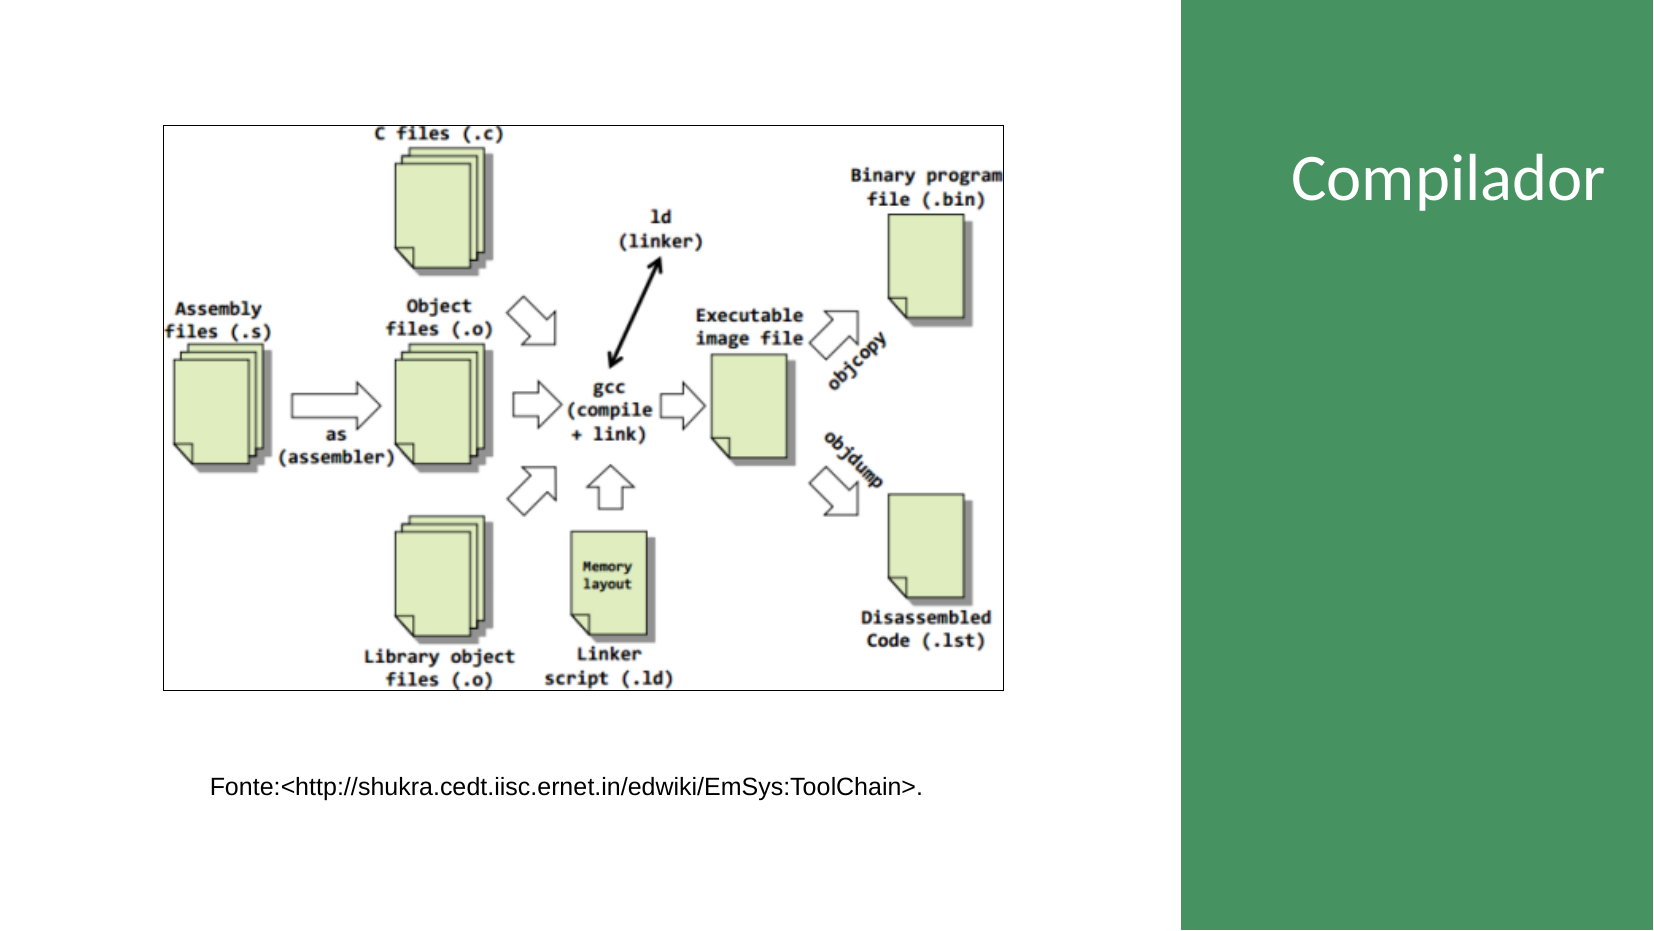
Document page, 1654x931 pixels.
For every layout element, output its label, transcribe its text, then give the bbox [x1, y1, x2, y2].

picture [163, 125, 1004, 691]
list Compilador [1206, 150, 1621, 826]
text_box Fonte:<http://shukra.cedt.iisc.ernet.in/edwiki/EmSys:ToolChain>. [195, 765, 1006, 871]
